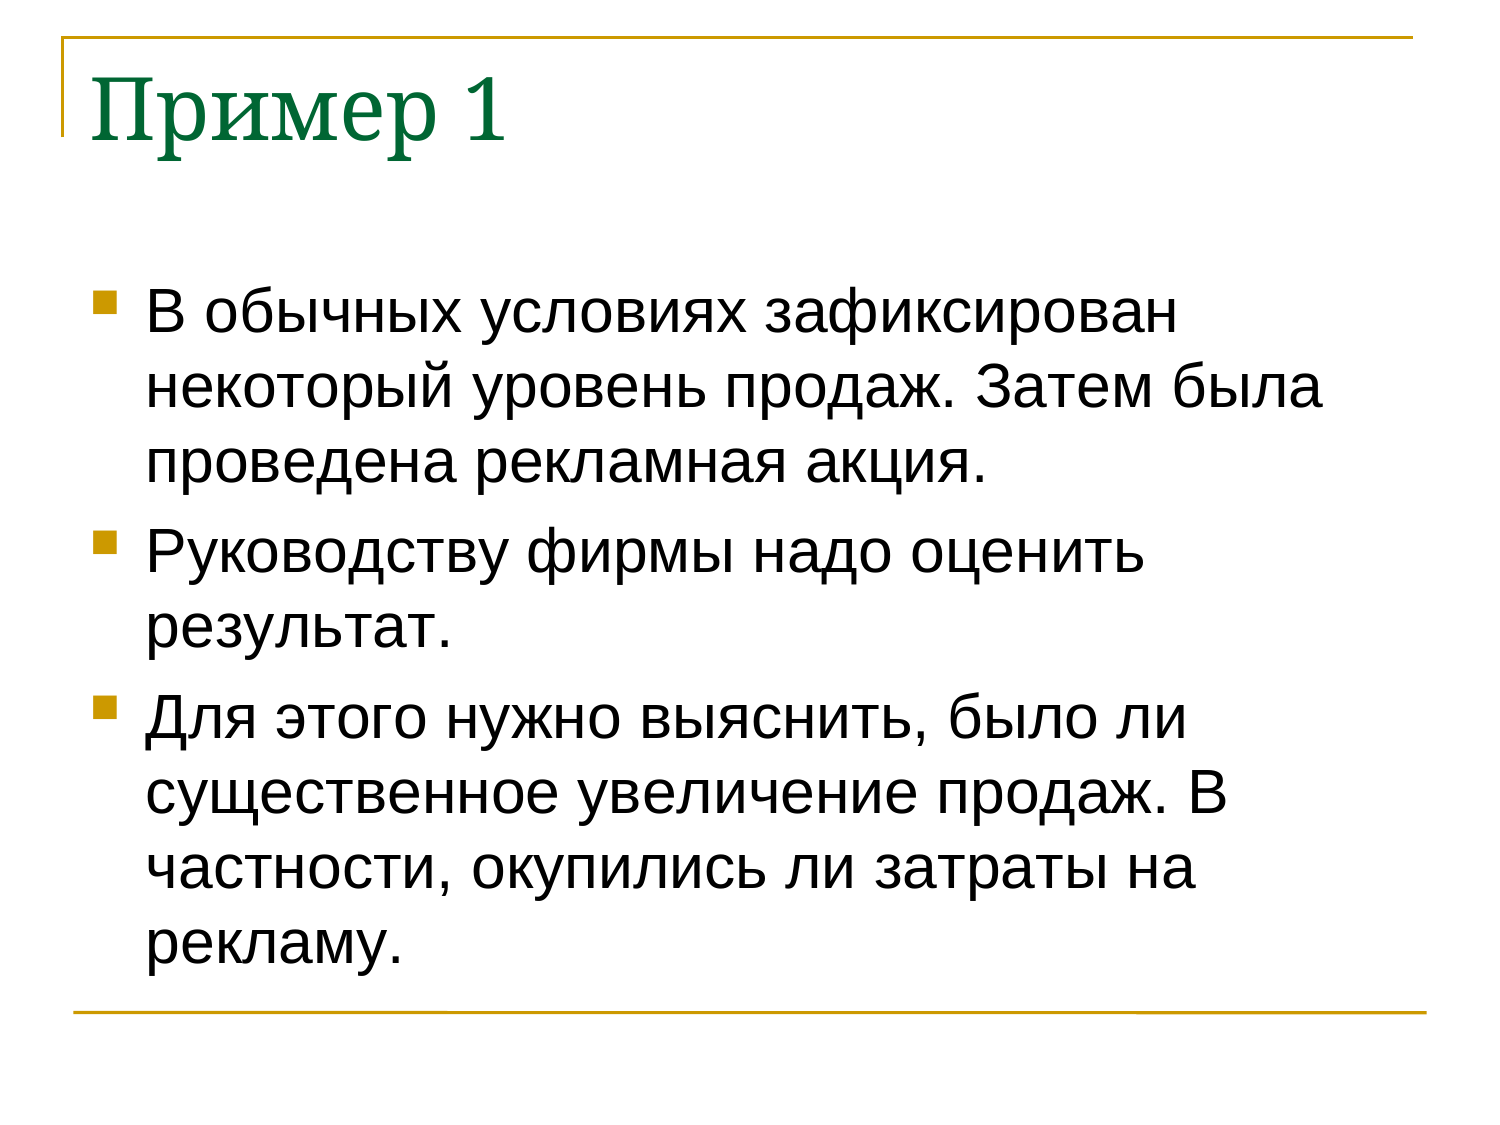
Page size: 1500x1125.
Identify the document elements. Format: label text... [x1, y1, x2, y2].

title Пример 1 [75, 45, 1426, 233]
list В обычных условиях зафиксирован некоторый уровень продаж. Затем была проведена рекламная акция. Руководству фирмы надо оценить результат. Для этого нужно выяснить, было ли существенное увеличение продаж. В частности, окупились ли затраты на рекламу. [75, 262, 1426, 1006]
